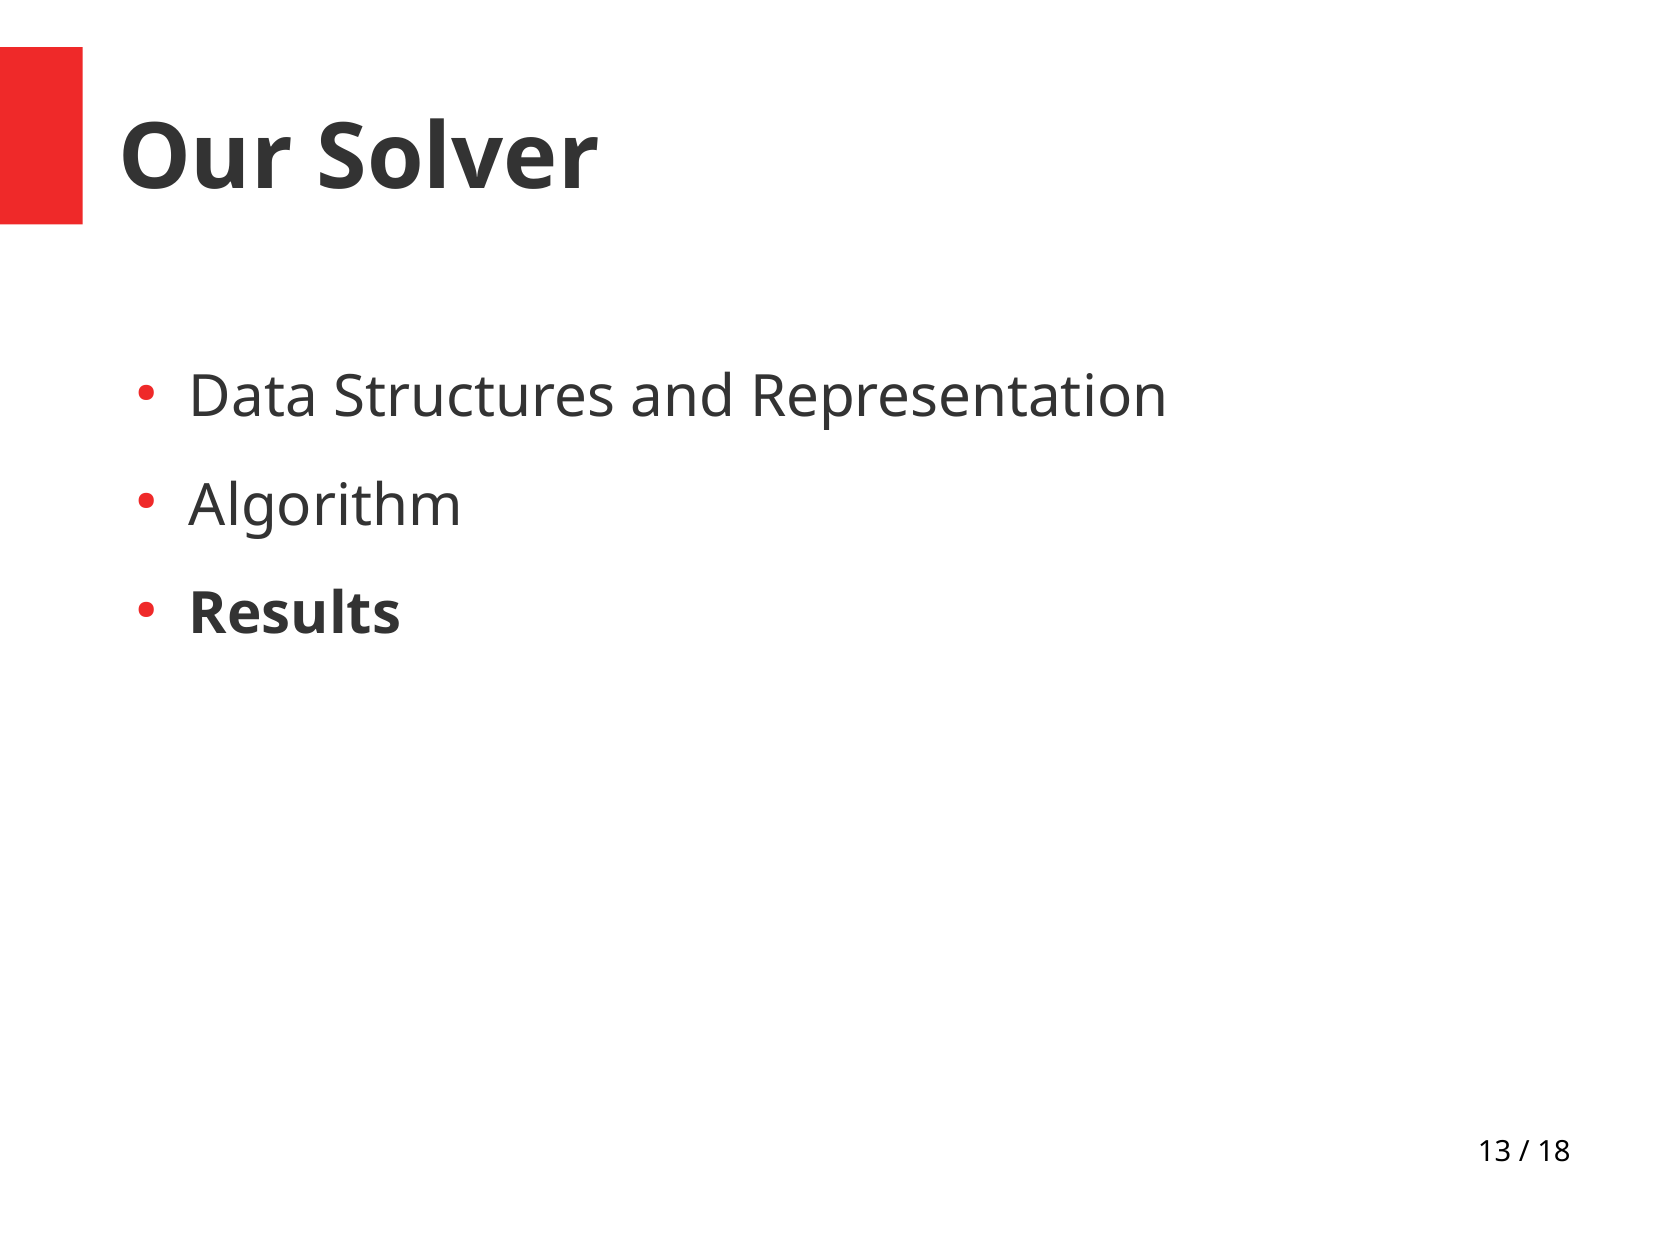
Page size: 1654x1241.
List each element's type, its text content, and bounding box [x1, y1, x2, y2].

title Our Solver [118, 49, 1571, 257]
list Data Structures and Representation Algorithm Results [118, 354, 1536, 1074]
